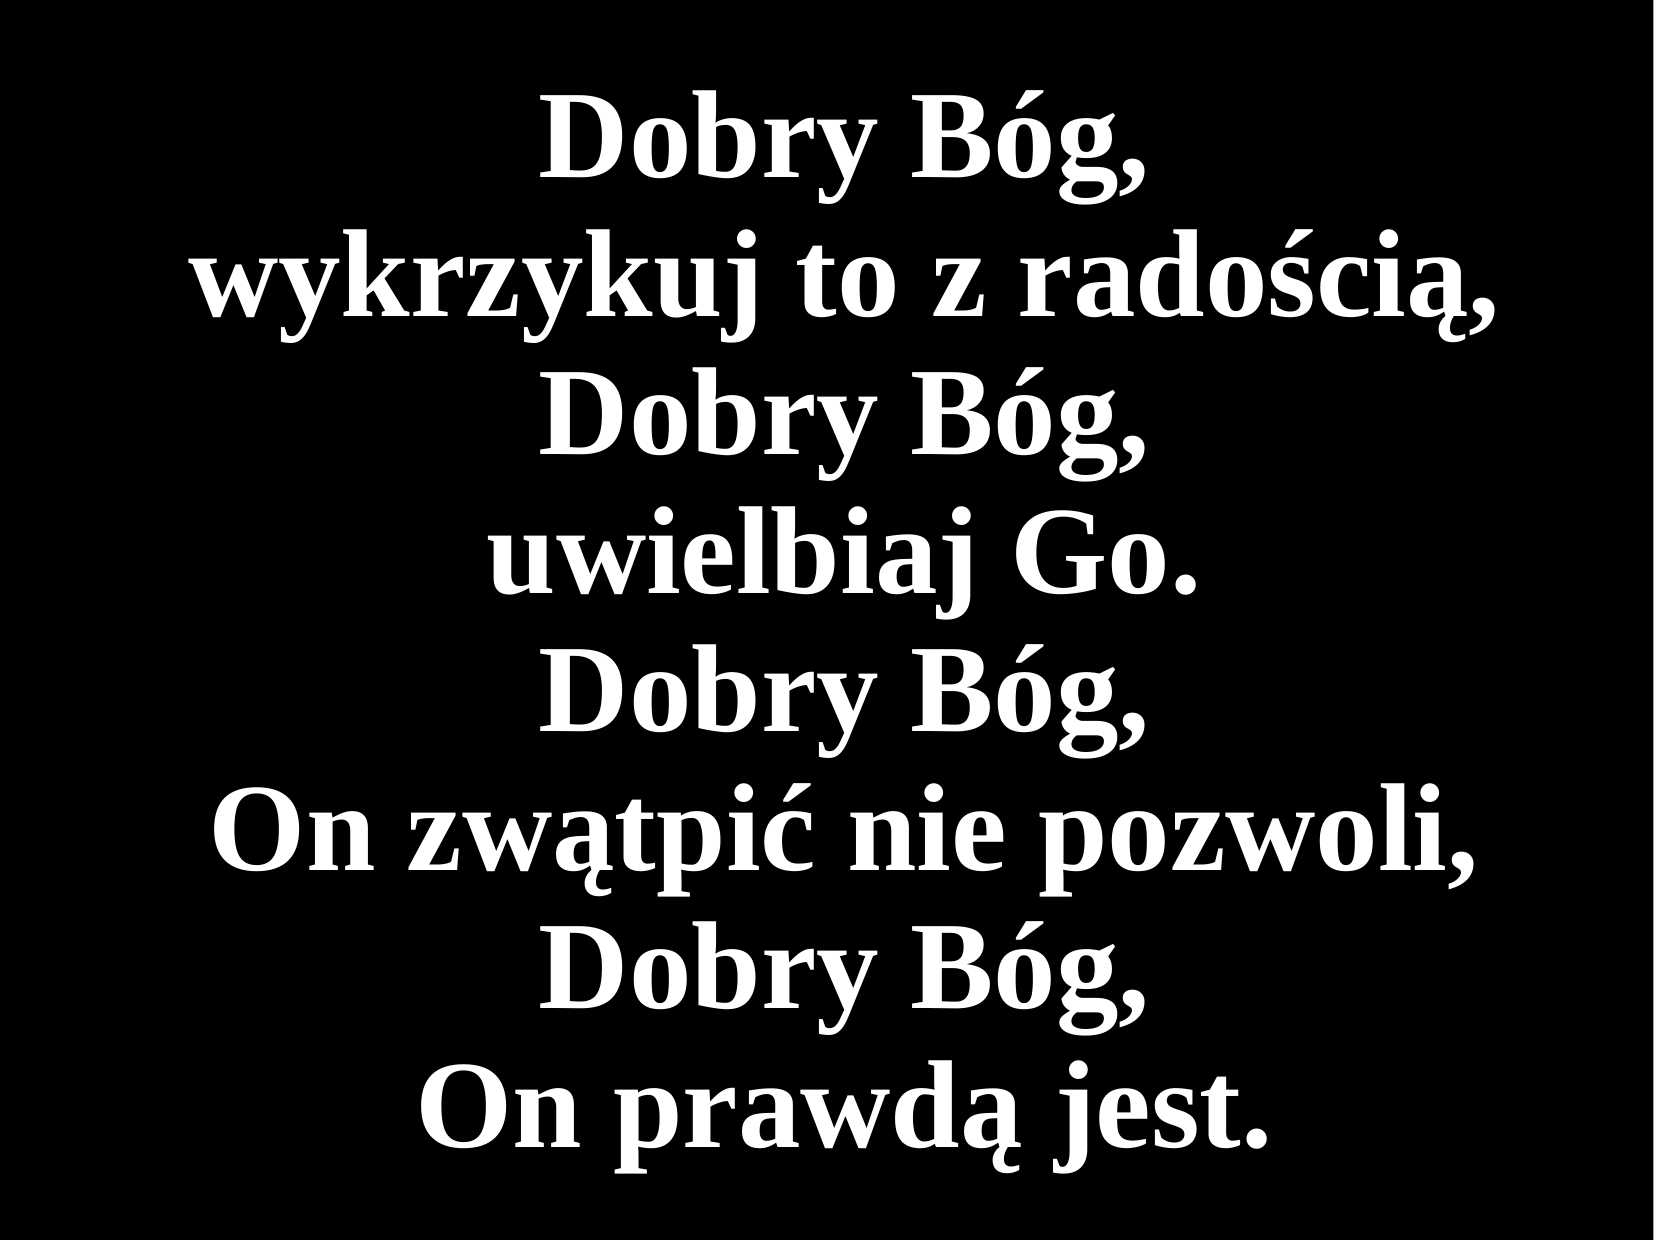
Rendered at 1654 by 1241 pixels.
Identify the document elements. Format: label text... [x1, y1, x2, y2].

subtitle Dobry Bóg, wykrzykuj to z radością, Dobry Bóg, uwielbiaj Go. Dobry Bóg, On zwątpić nie pozwoli, Dobry Bóg, On prawdą jest. [0, 0, 1654, 1241]
